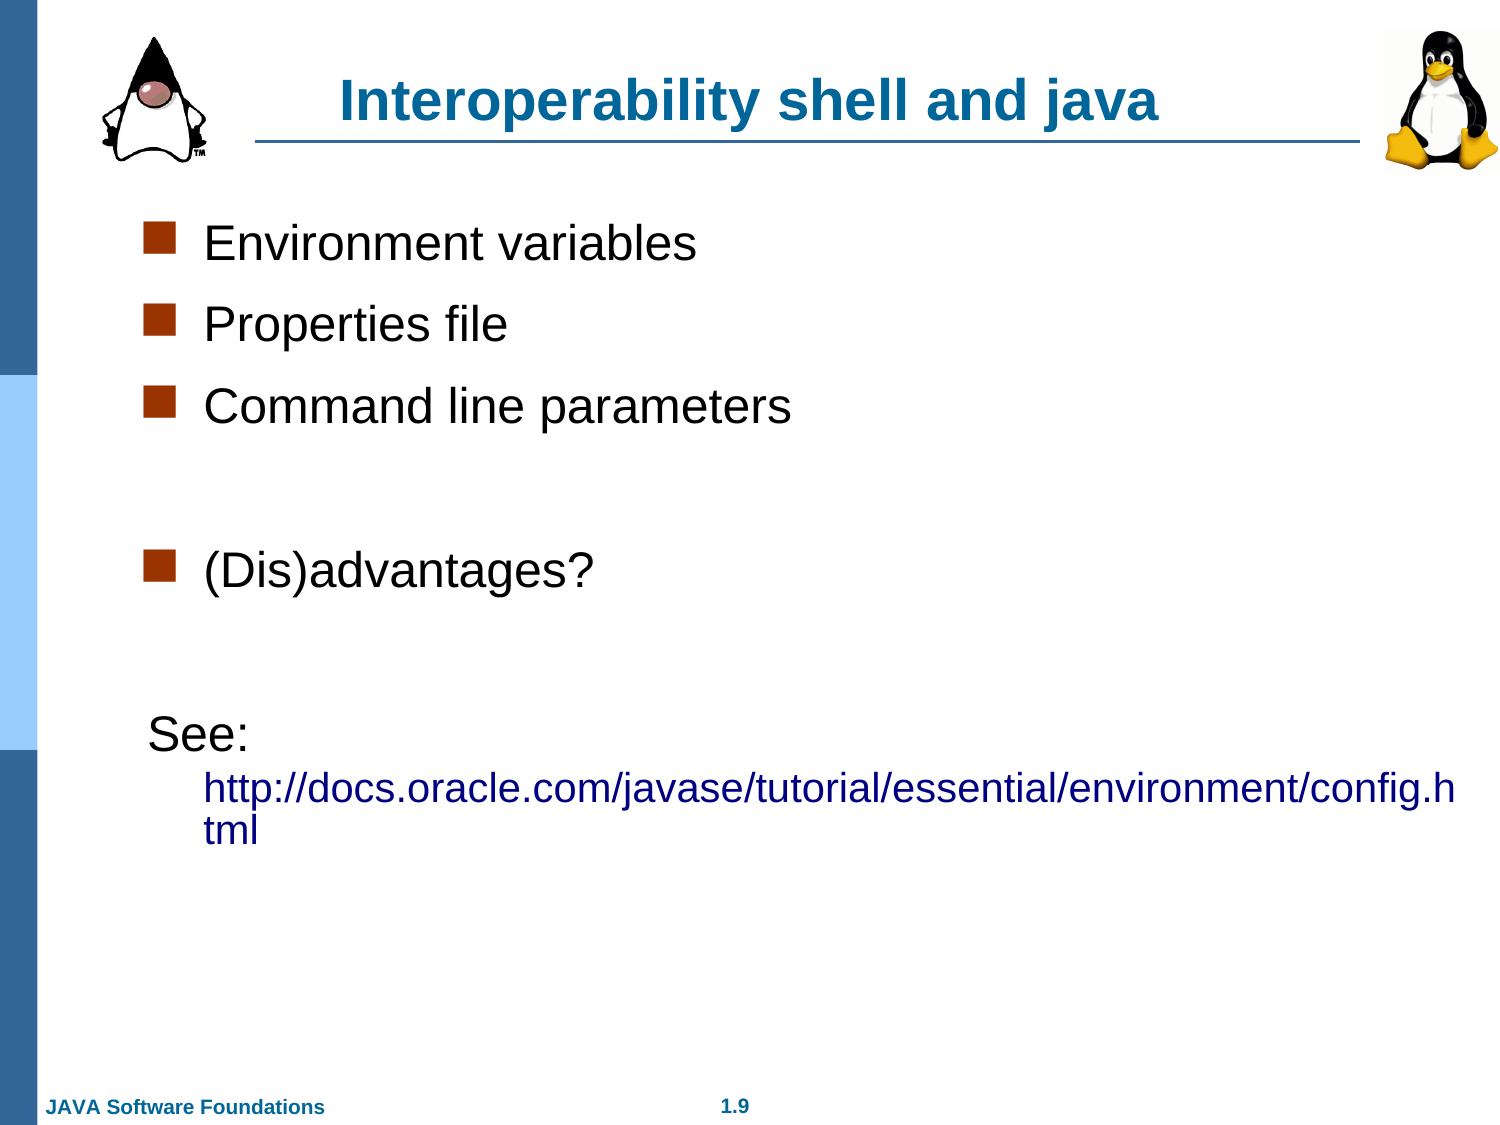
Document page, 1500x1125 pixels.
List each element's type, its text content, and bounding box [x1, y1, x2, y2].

list Environment variables Properties file Command line parameters (Dis)advantages? See: http://docs.oracle.com/javase/tutorial/essential/environment/config.html [132, 202, 1483, 1041]
picture [54, 0, 255, 200]
title Interoperability shell and java [75, 45, 1426, 141]
picture [1383, 28, 1500, 173]
